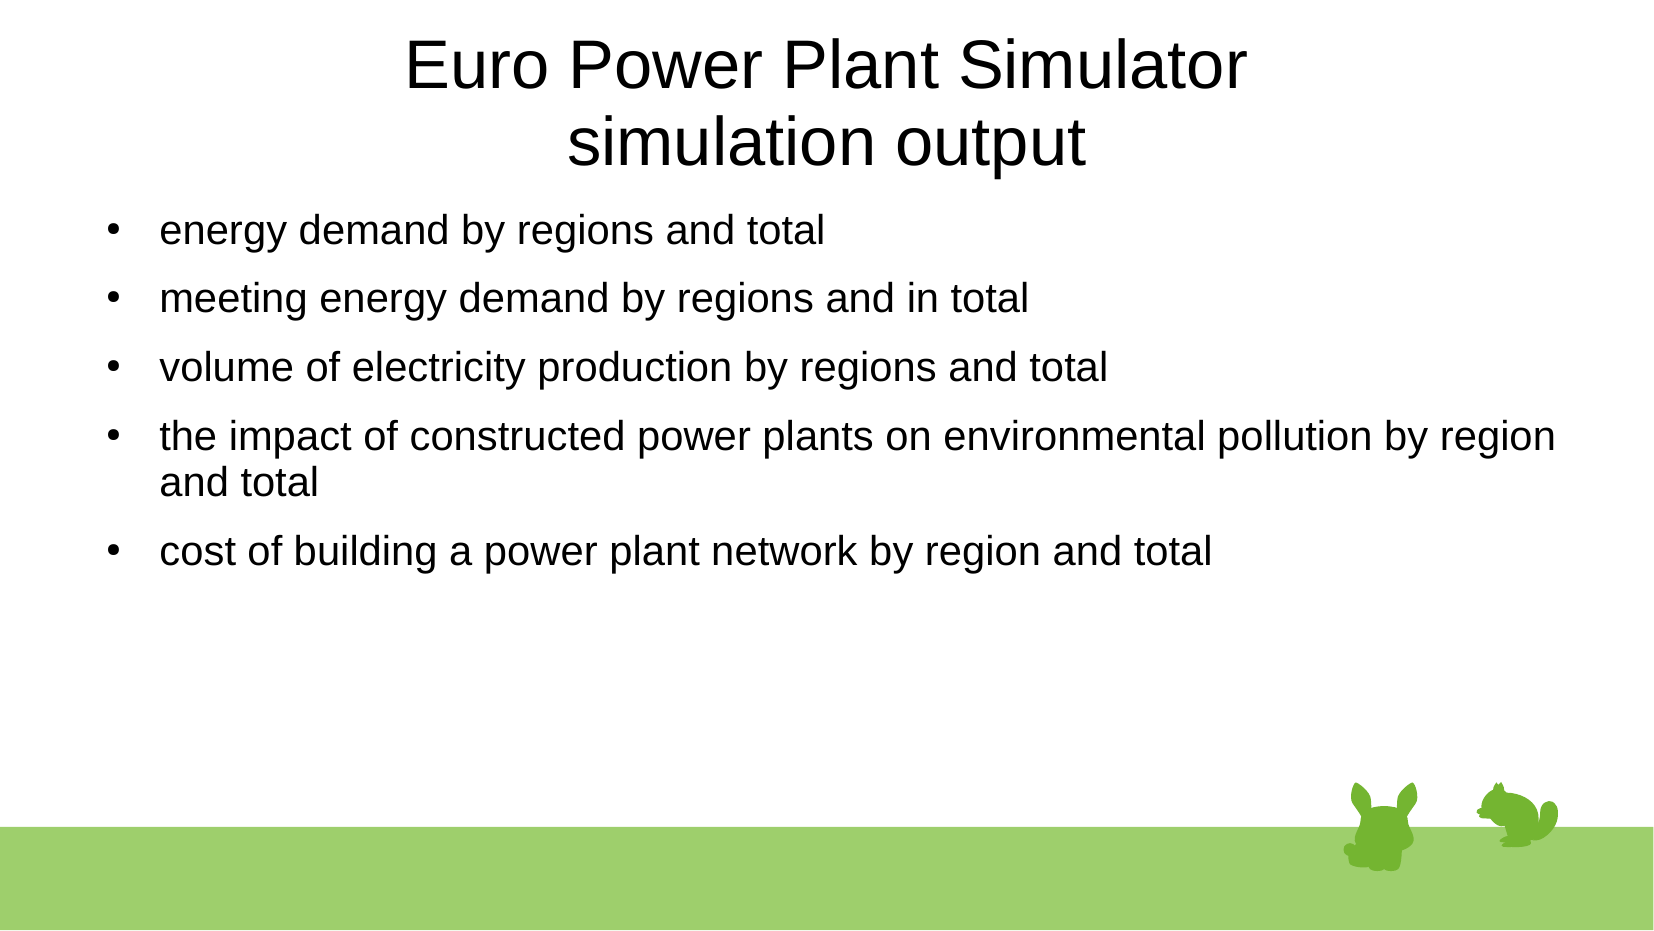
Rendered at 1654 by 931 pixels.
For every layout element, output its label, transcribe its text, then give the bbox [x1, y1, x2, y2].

title Euro Power Plant Simulator simulation output [88, 26, 1565, 181]
list energy demand by regions and total meeting energy demand by regions and in total volume of electricity production by regions and total the impact of constructed power plants on environmental pollution by region and total cost of building a power plant network by region and total [88, 206, 1565, 739]
